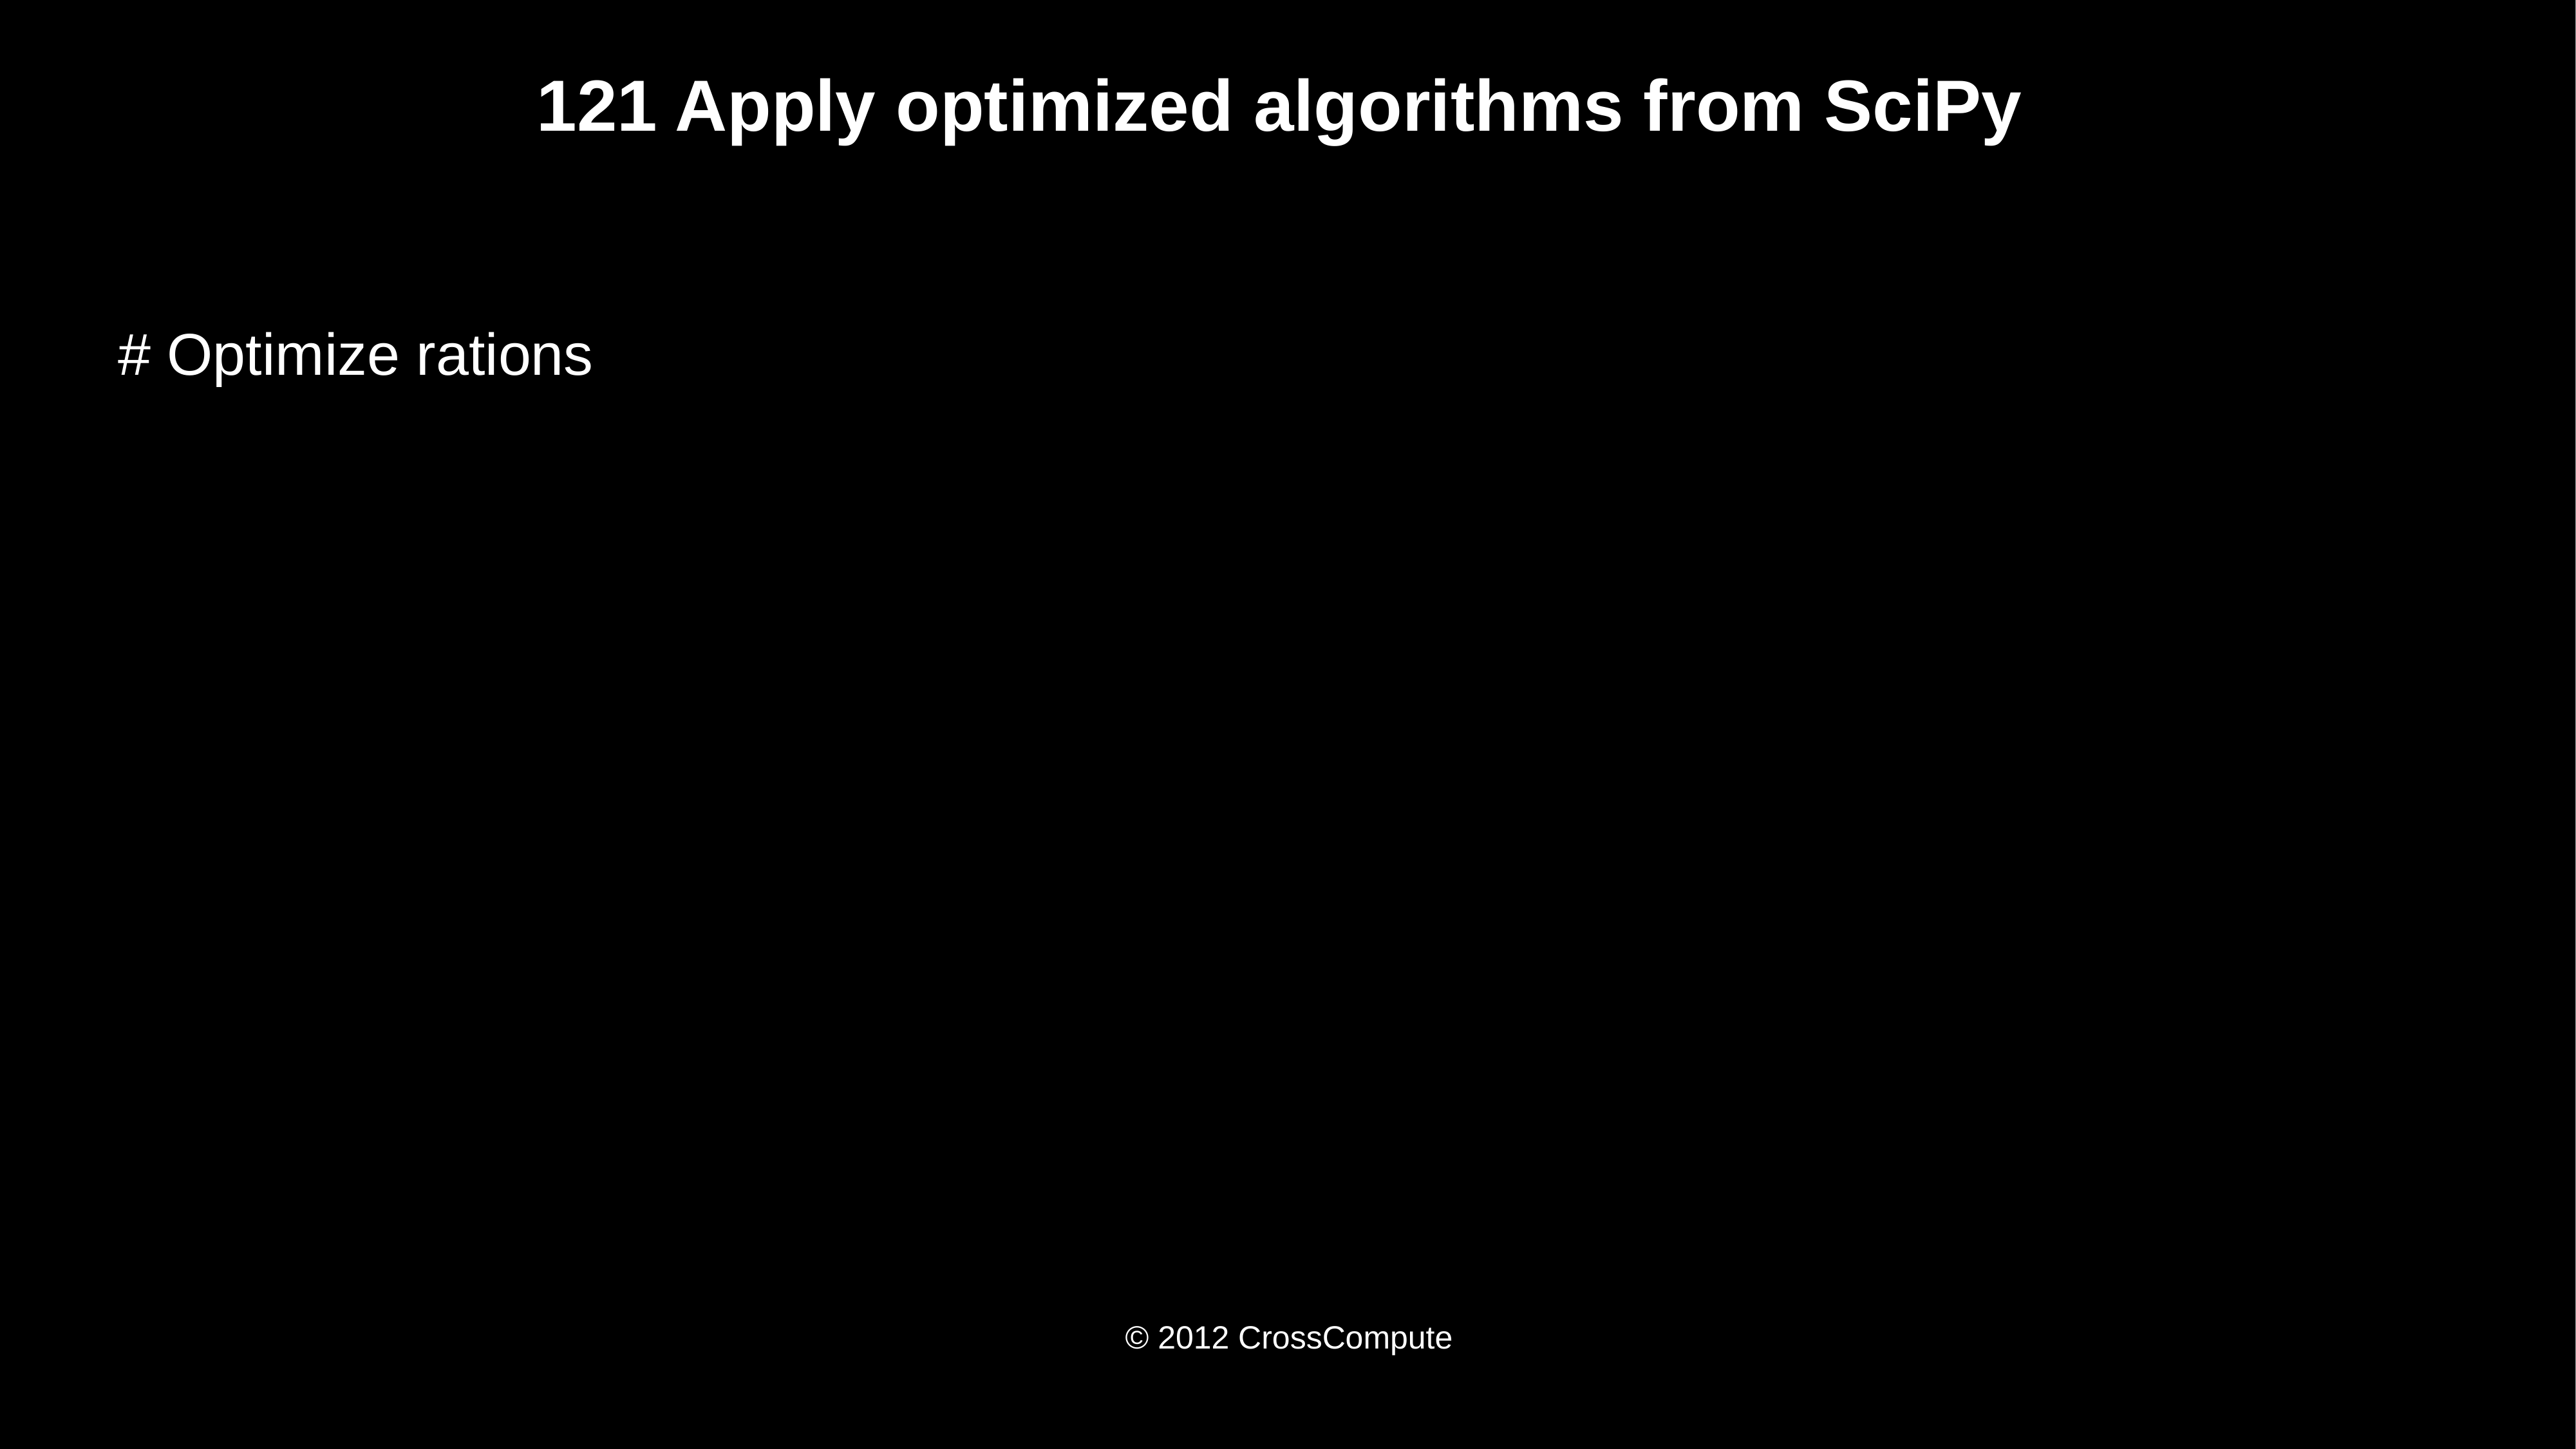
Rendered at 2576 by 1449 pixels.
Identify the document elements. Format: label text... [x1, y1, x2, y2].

title 121 Apply optimized algorithms from SciPy [72, 19, 2488, 193]
list # Optimize rations [72, 231, 2488, 1073]
